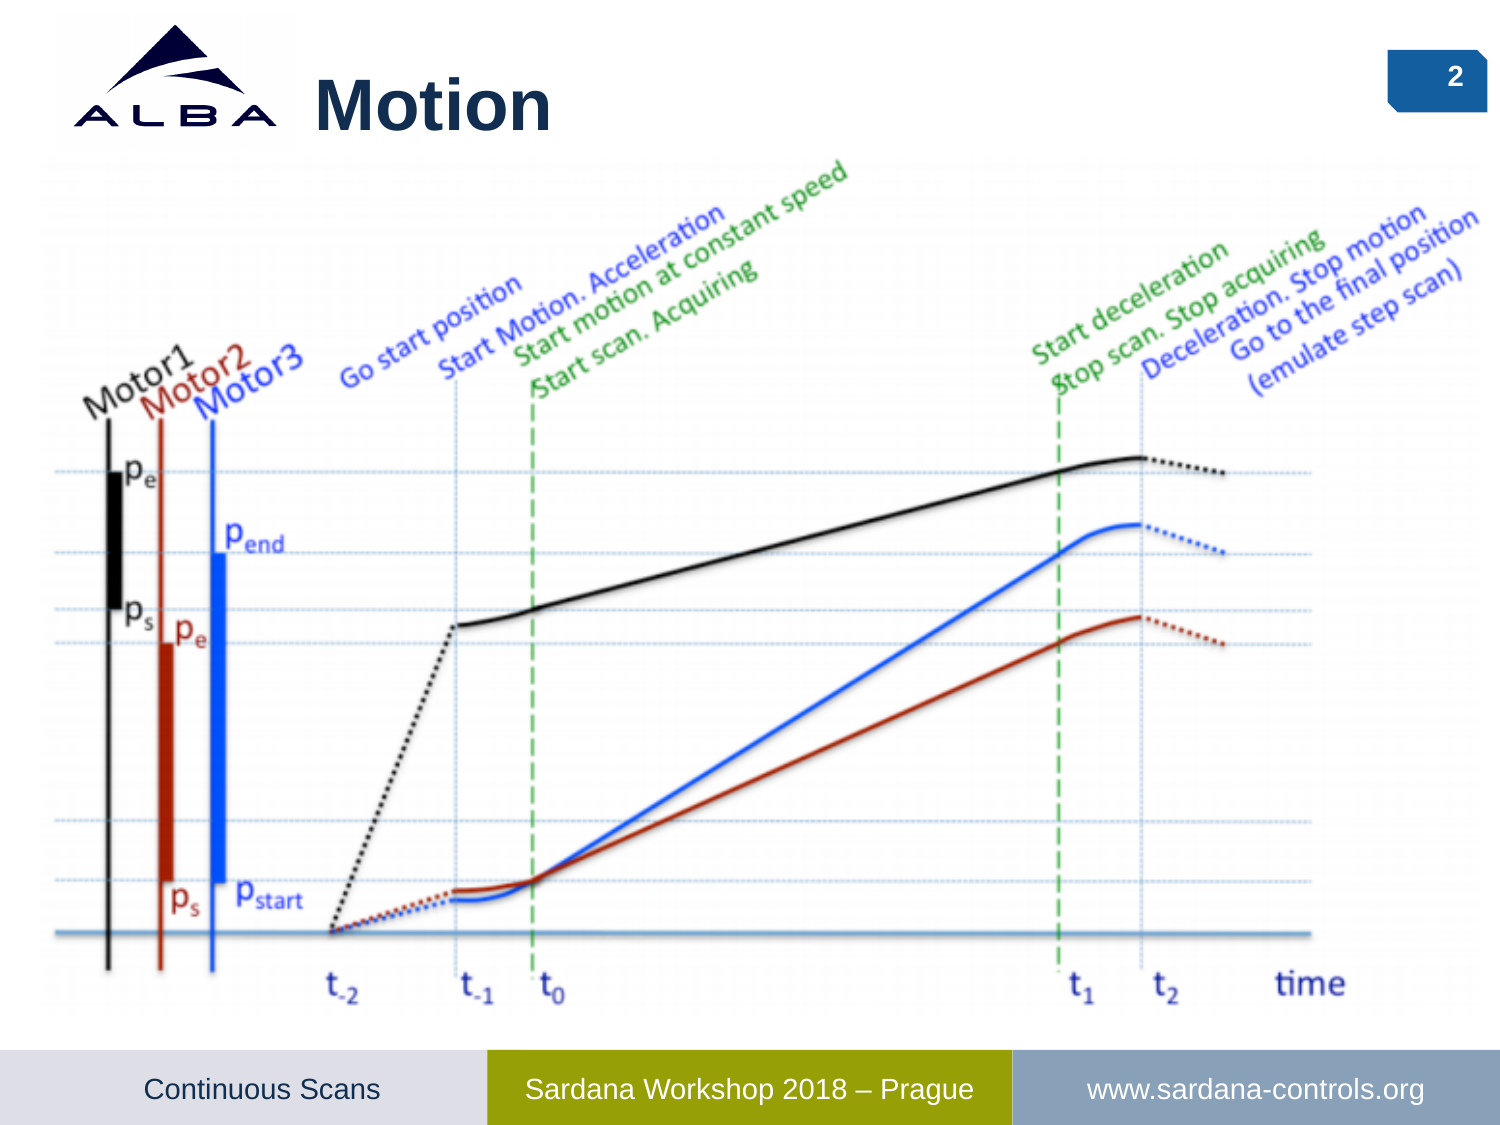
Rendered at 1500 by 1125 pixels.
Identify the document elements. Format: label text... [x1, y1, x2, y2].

picture [50, 12, 300, 150]
picture [33, 154, 1499, 1027]
title Motion [300, 50, 1418, 154]
